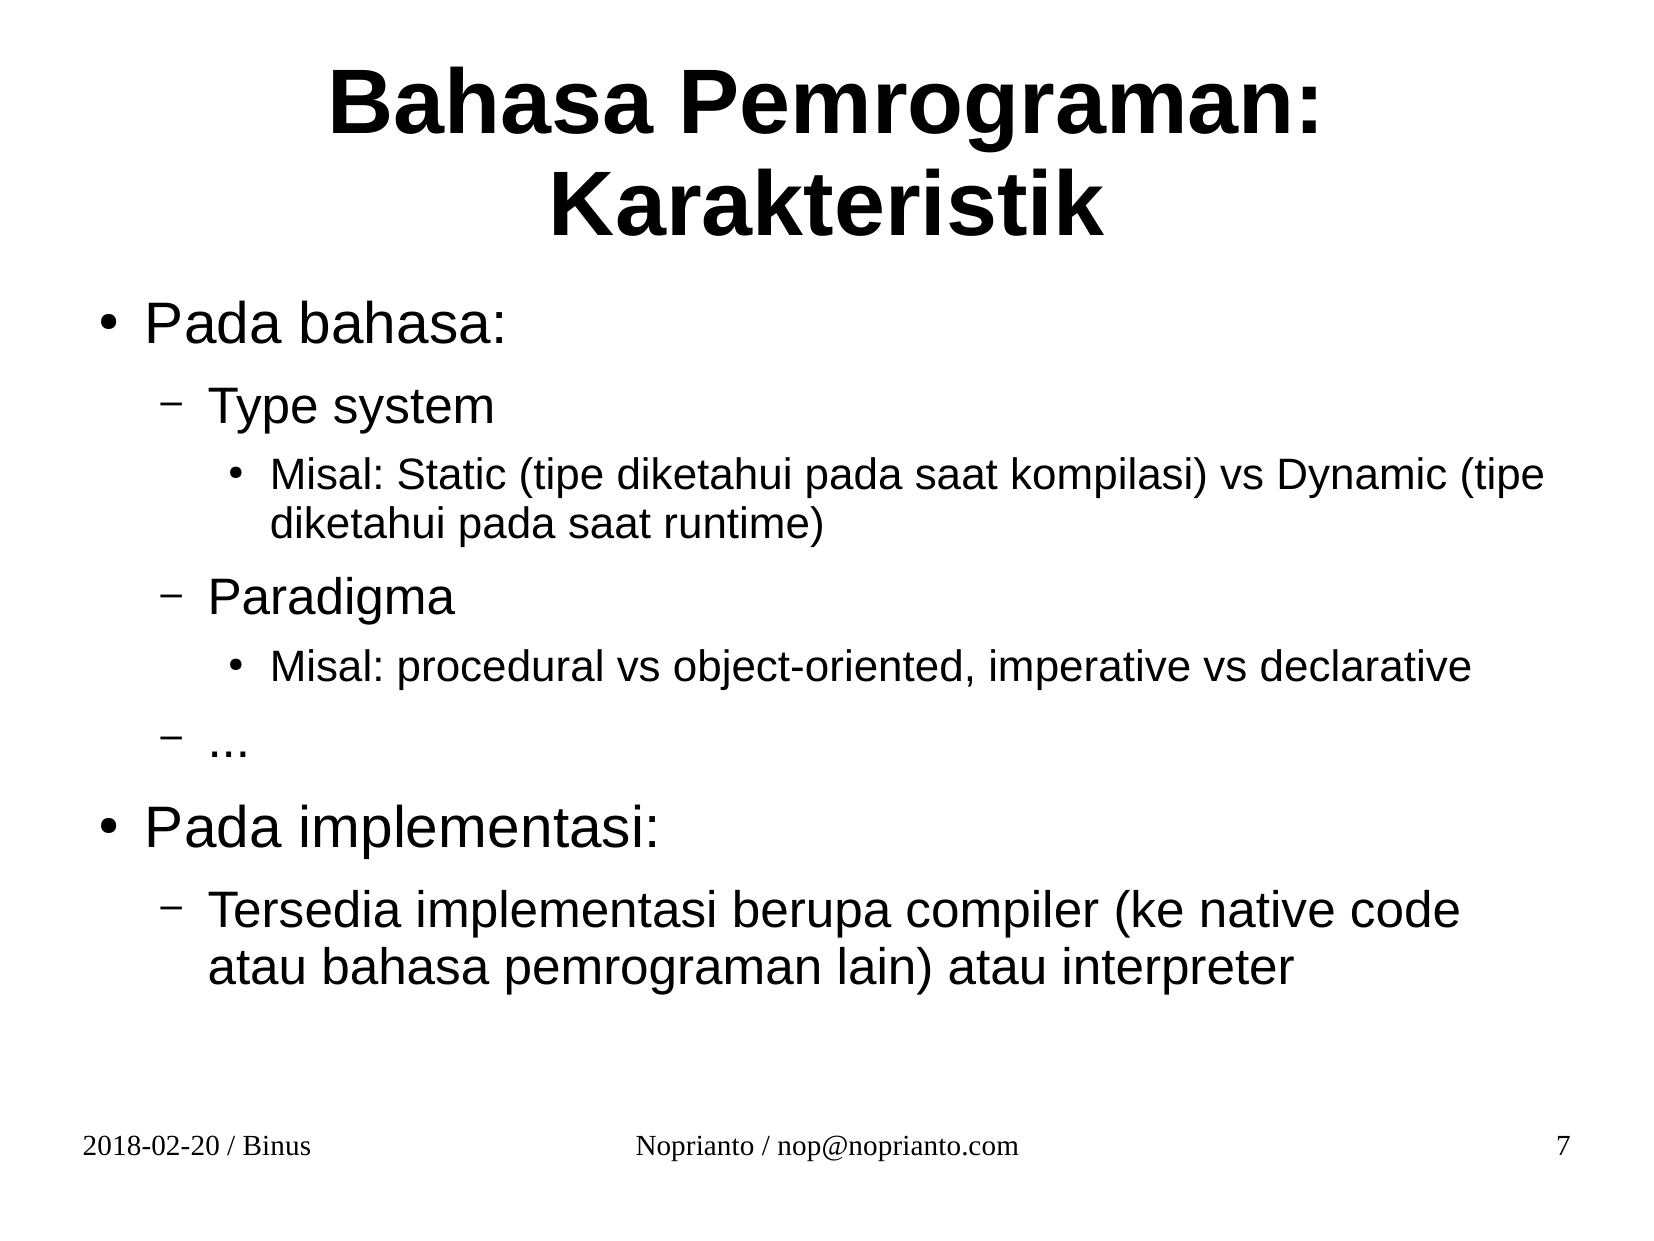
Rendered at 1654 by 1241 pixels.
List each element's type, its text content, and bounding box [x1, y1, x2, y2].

title Bahasa Pemrograman: Karakteristik [82, 49, 1571, 257]
list Pada bahasa: Type system Misal: Static (tipe diketahui pada saat kompilasi) vs Dynamic (tipe diketahui pada saat runtime) Paradigma Misal: procedural vs object-oriented, imperative vs declarative ... Pada implementasi: Tersedia implementasi berupa compiler (ke native code atau bahasa pemrograman lain) atau interpreter [82, 290, 1571, 1010]
